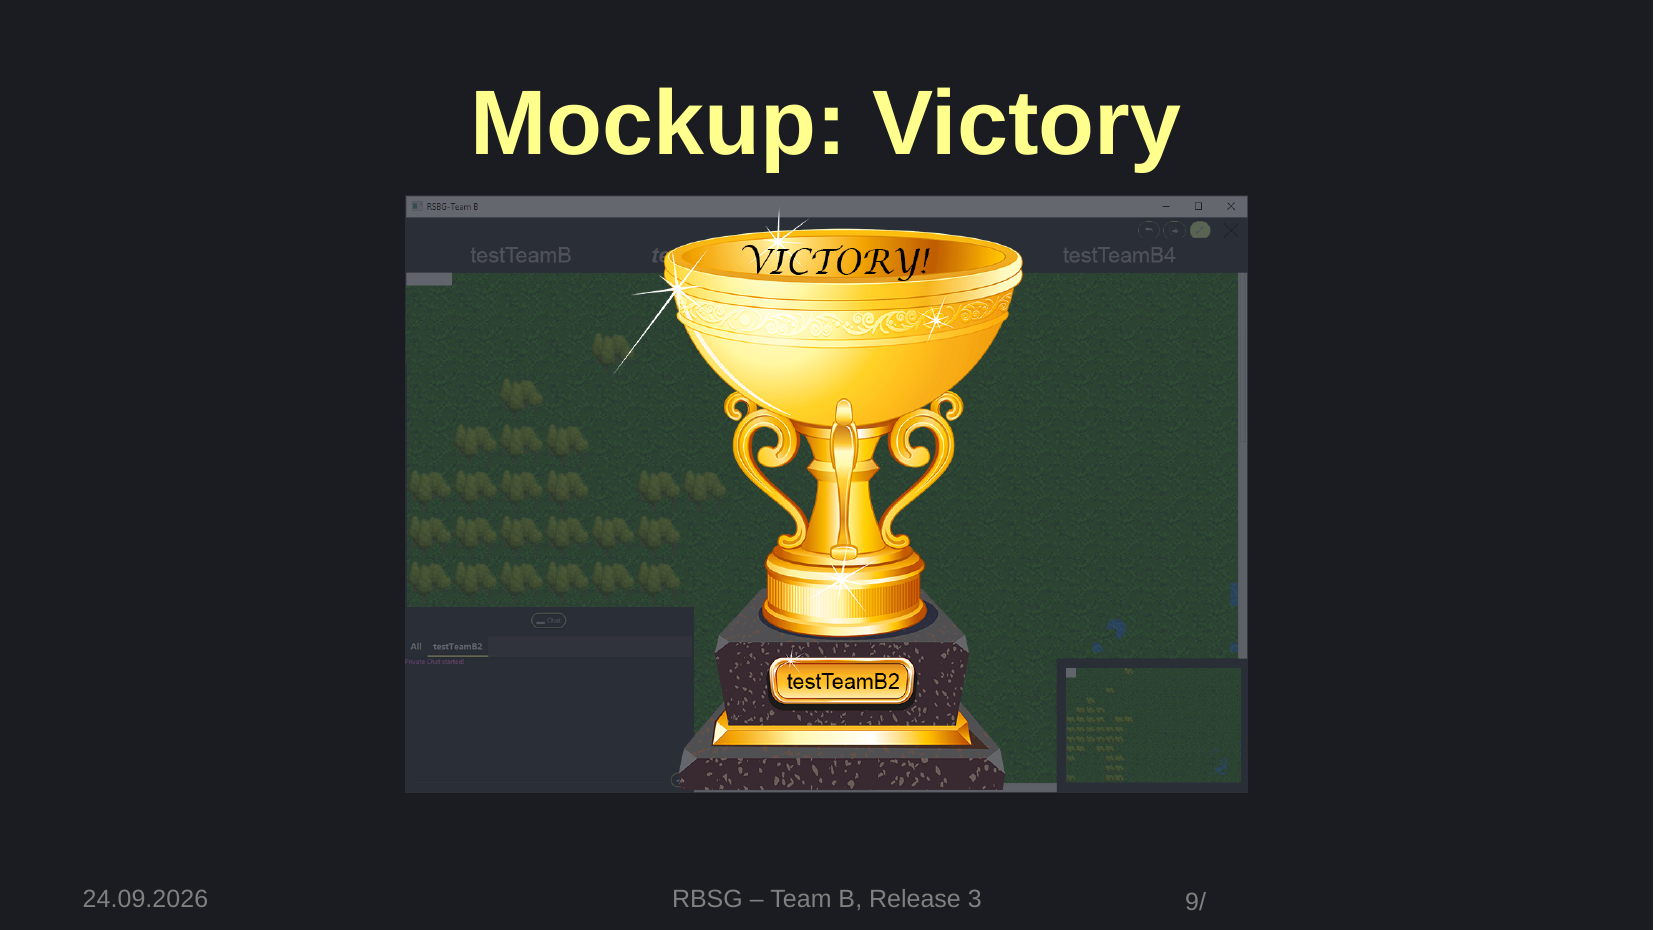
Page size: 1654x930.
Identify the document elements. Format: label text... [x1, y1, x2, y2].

picture [405, 195, 1248, 793]
text_box / [1185, 885, 1571, 912]
title Mockup: Victory [82, 61, 1571, 173]
text_box RBSG – Team B, Release 3 [565, 882, 1090, 912]
text_box 13.08.2019 [82, 882, 468, 912]
